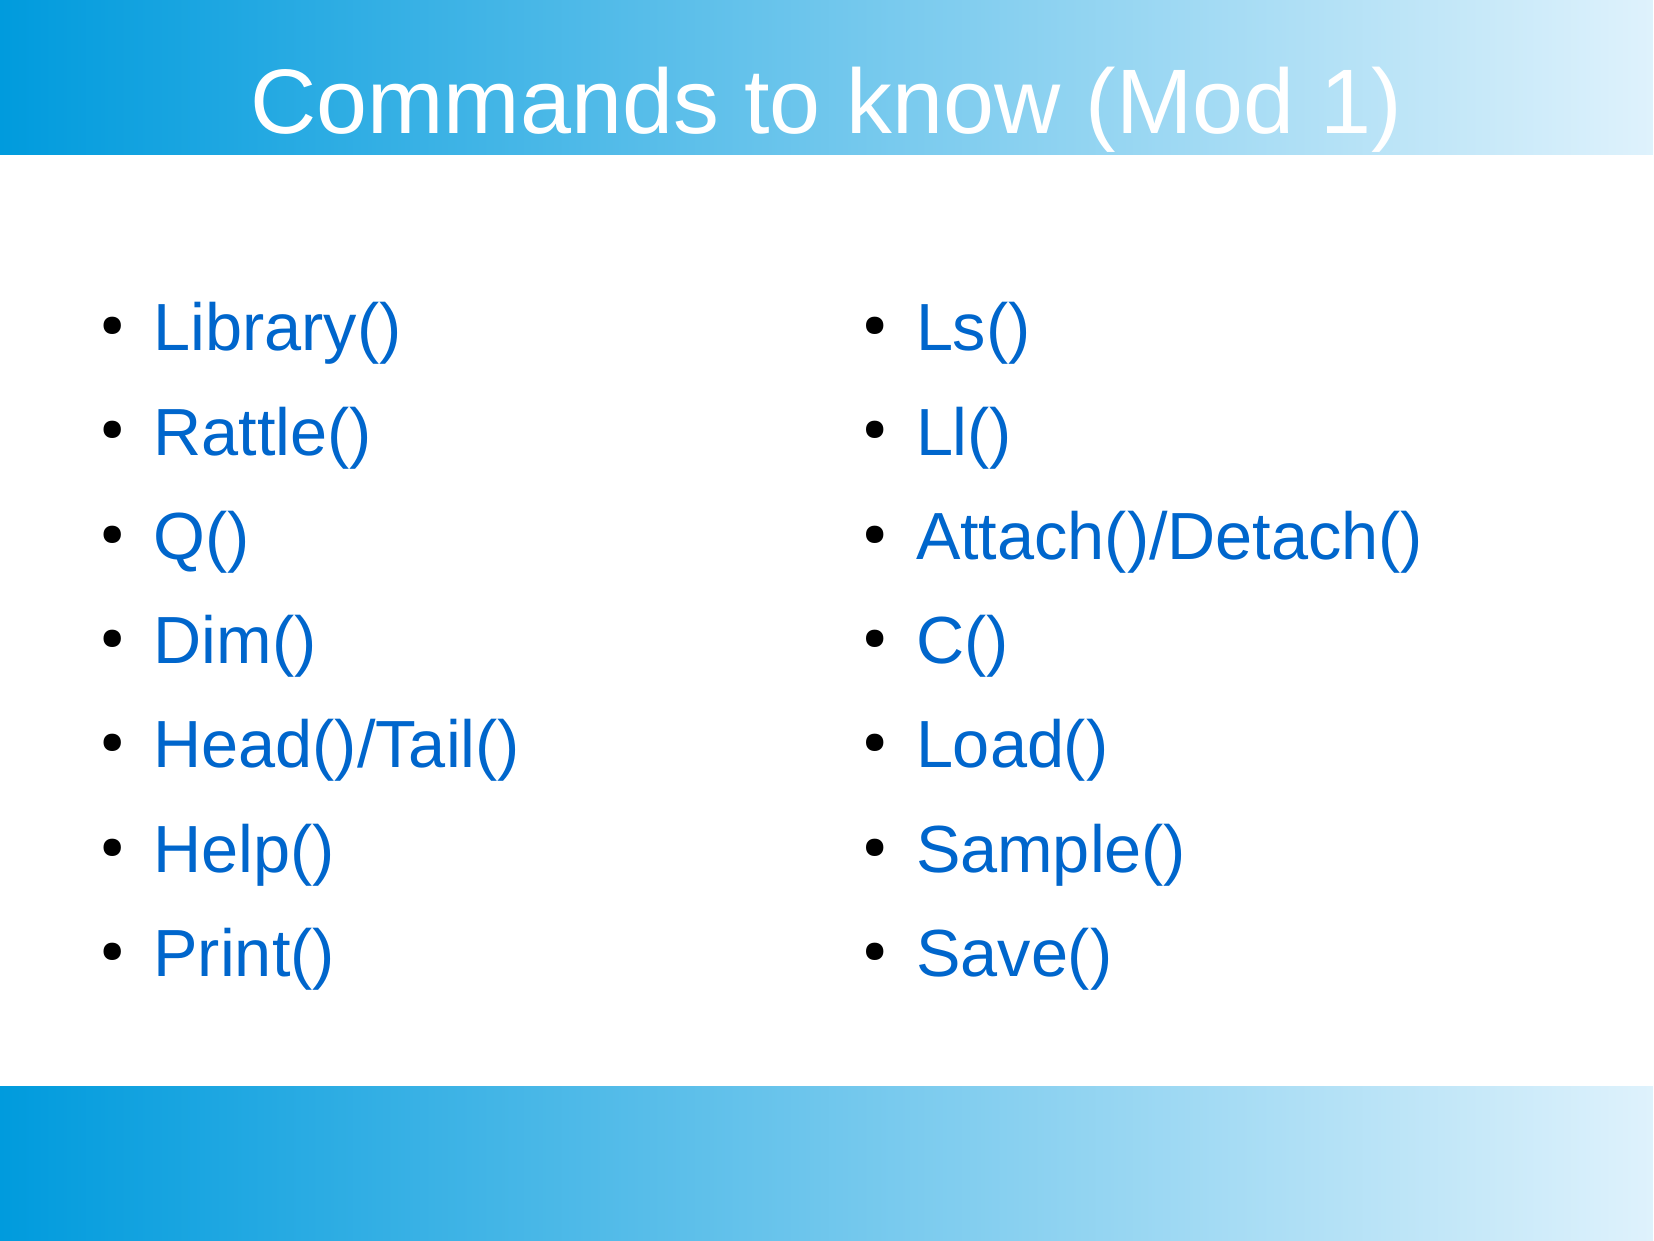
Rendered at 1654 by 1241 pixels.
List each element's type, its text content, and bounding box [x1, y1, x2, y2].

title Commands to know (Mod 1) [82, 49, 1571, 155]
list Ls() Ll() Attach()/Detach() C() Load() Sample() Save() [845, 290, 1572, 1010]
list Library() Rattle() Q() Dim() Head()/Tail() Help() Print() [82, 290, 809, 1010]
